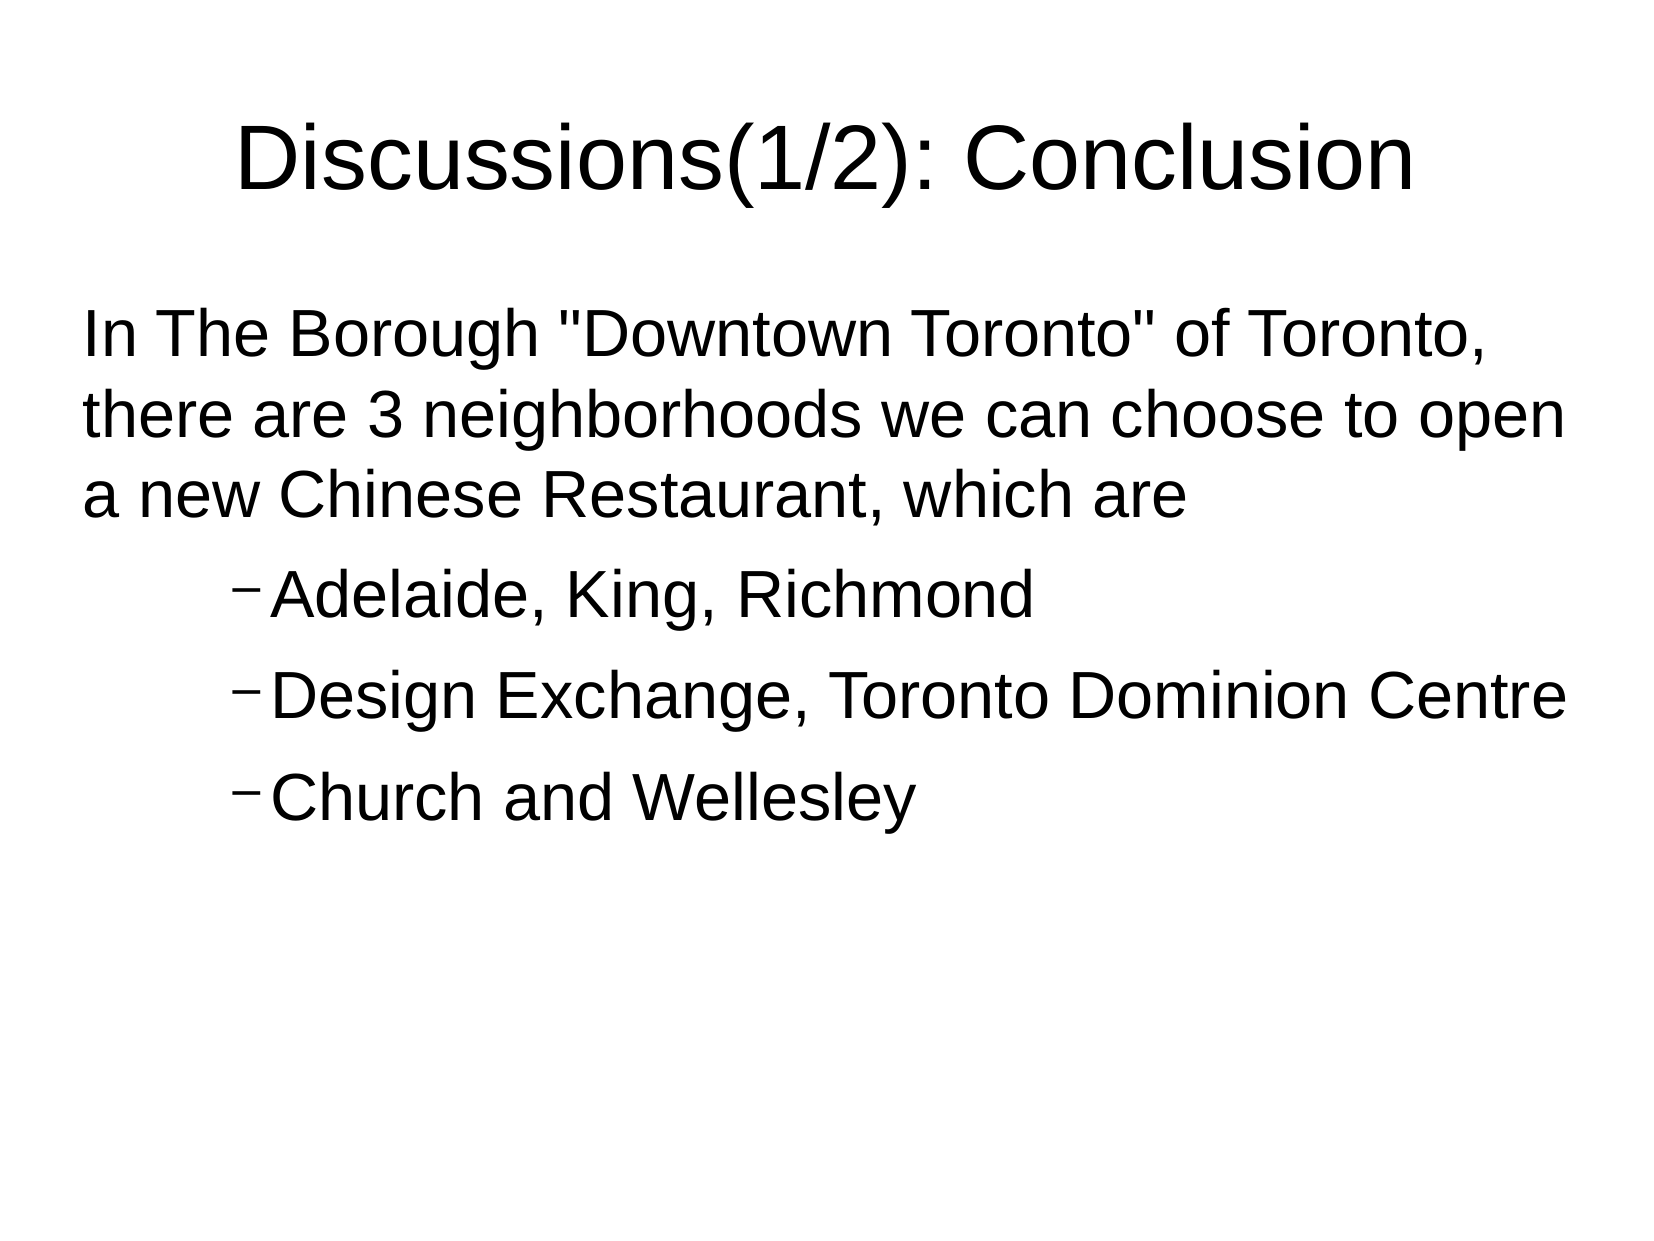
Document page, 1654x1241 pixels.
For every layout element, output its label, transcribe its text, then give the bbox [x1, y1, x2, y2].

title Discussions(1/2): Conclusion [82, 49, 1571, 257]
list In The Borough "Downtown Toronto" of Toronto, there are 3 neighborhoods we can choose to open a new Chinese Restaurant, which are Adelaide, King, Richmond Design Exchange, Toronto Dominion Centre Church and Wellesley [82, 290, 1571, 1010]
